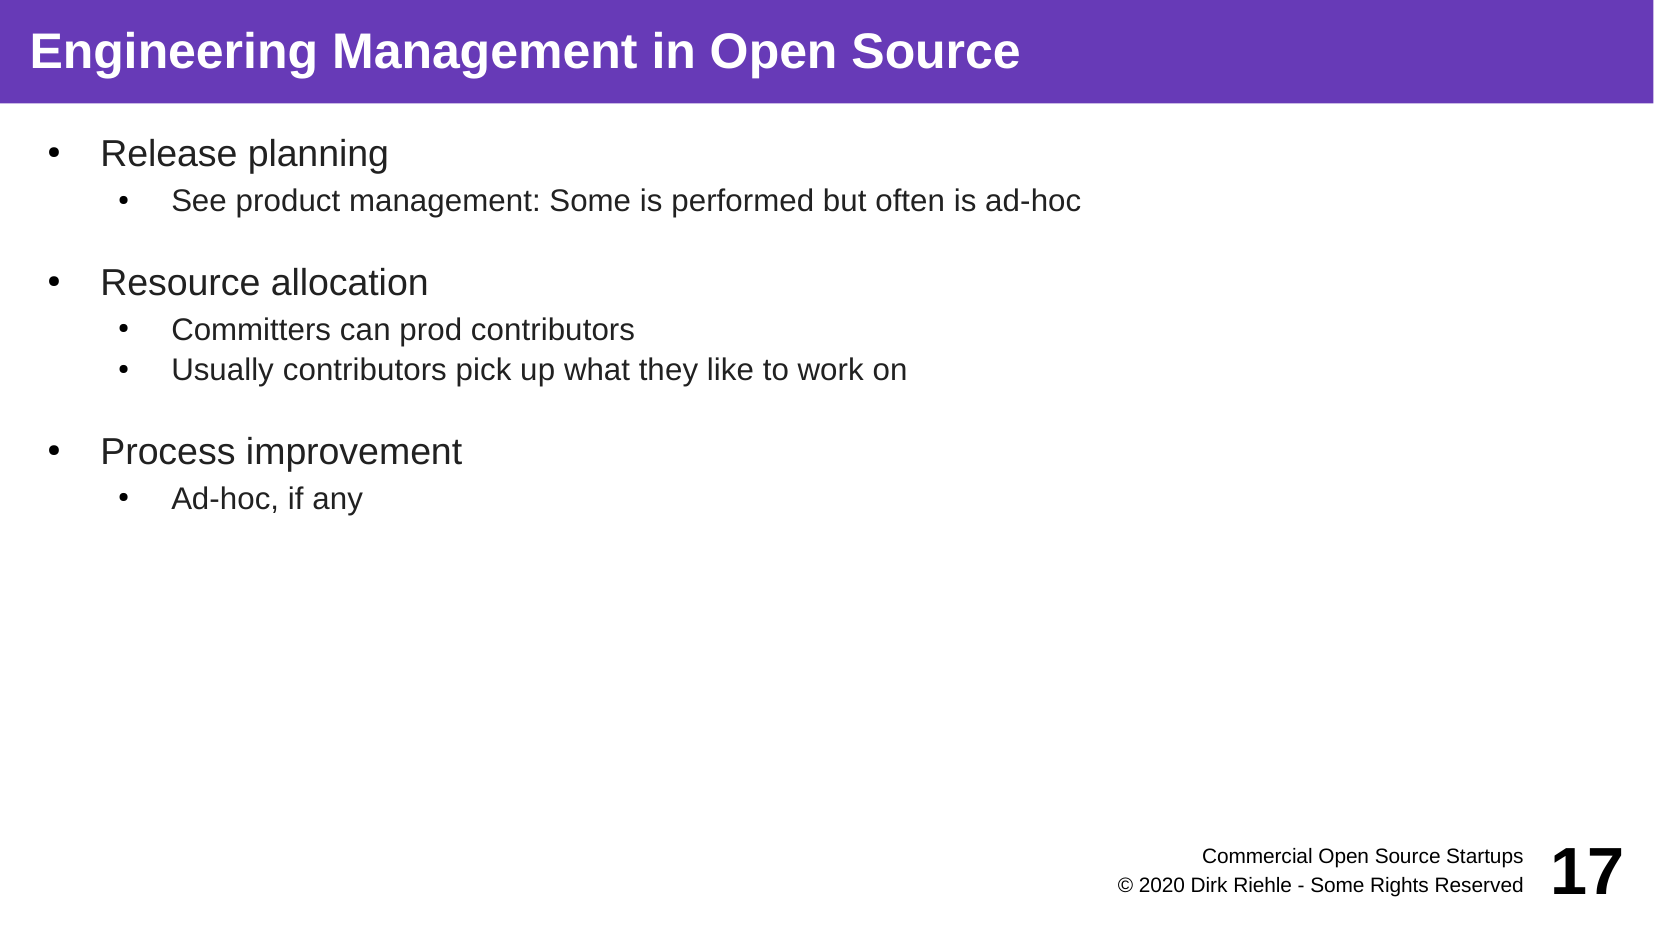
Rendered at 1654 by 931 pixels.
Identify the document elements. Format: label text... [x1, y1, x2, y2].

title Engineering Management in Open Source [0, 0, 1654, 104]
list Release planning See product management: Some is performed but often is ad-hoc Resource allocation Committers can prod contributors Usually contributors pick up what they like to work on Process improvement Ad-hoc, if any [29, 132, 1625, 813]
